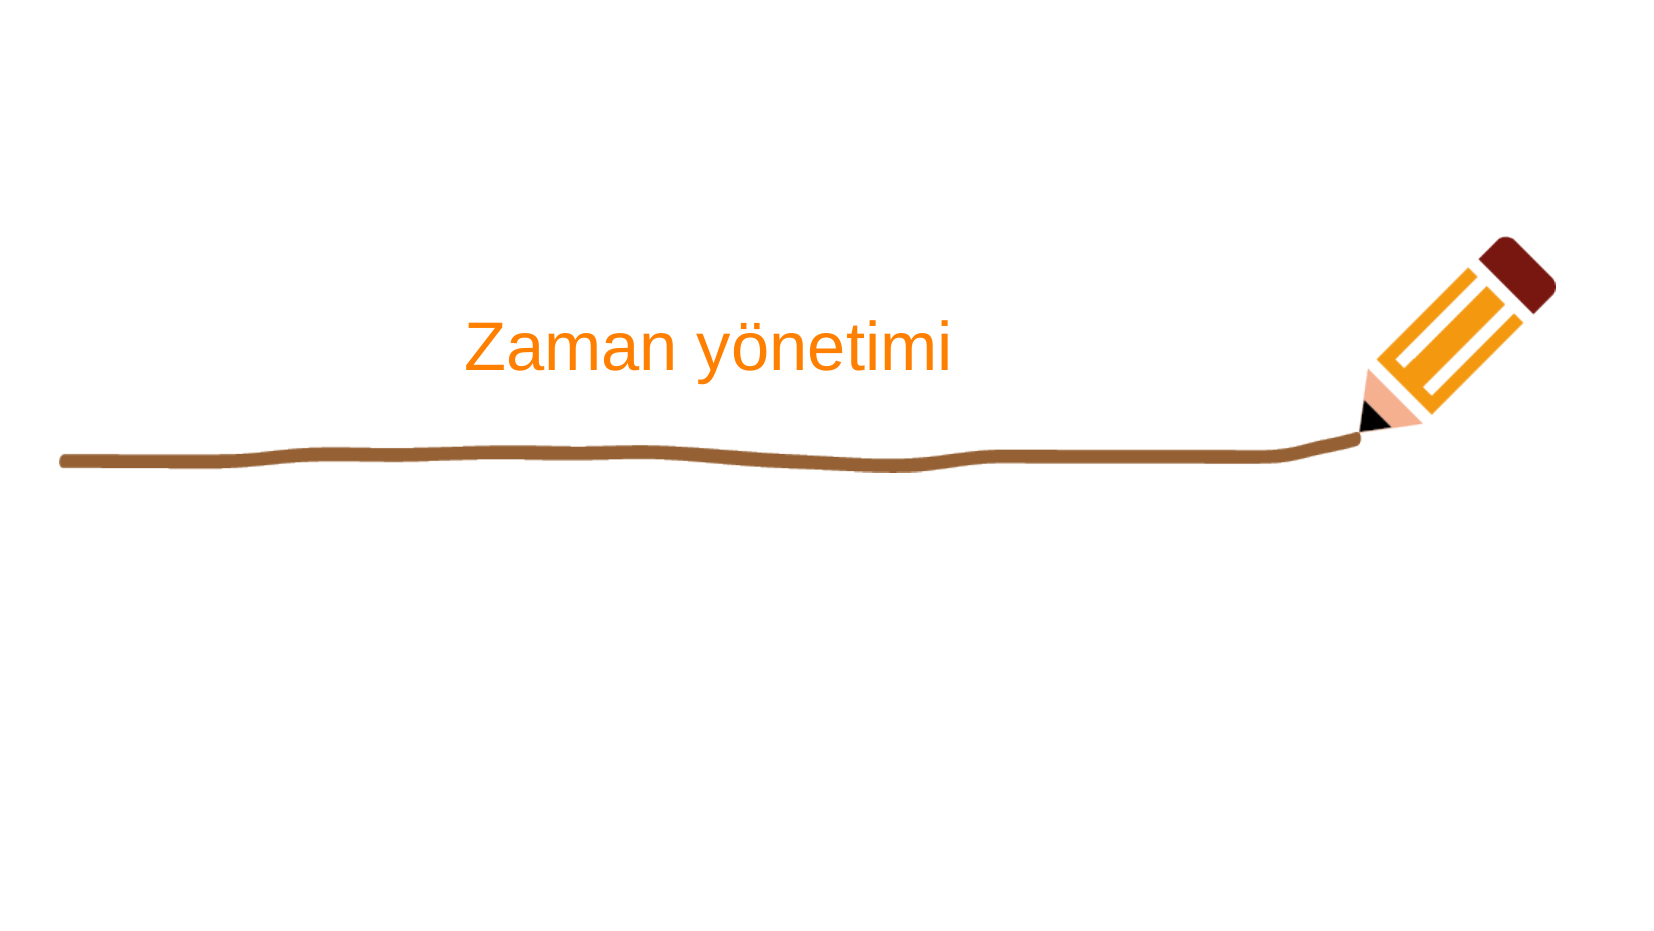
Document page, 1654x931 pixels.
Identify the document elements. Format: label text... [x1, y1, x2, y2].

picture [59, 236, 1556, 473]
title Zaman yönetimi [88, 265, 1329, 429]
